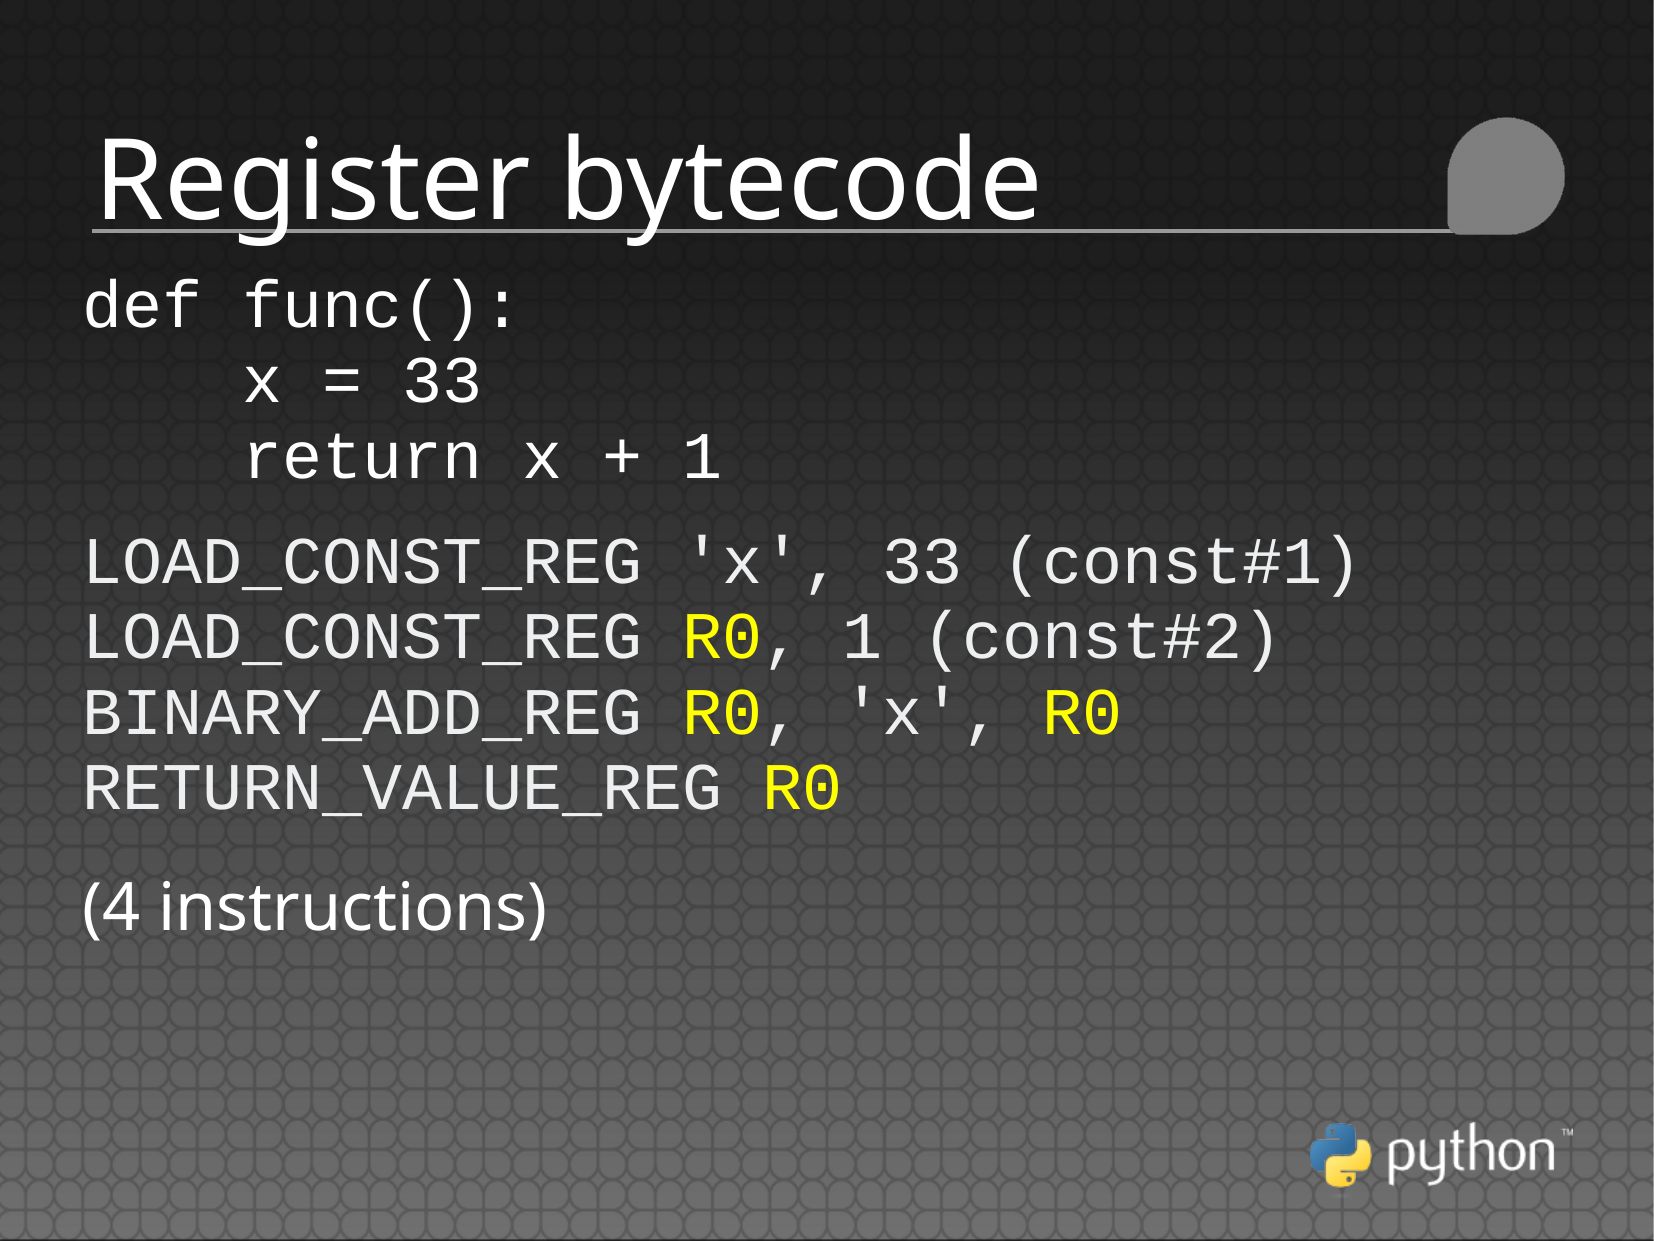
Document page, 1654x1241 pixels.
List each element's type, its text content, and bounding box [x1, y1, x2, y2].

picture [0, 0, 1654, 1241]
list def func(): x = 33 return x + 1 LOAD_CONST_REG 'x', 33 (const#1) LOAD_CONST_REG R0, 1 (const#2) BINARY_ADD_REG R0, 'x', R0 RETURN_VALUE_REG R0 (4 instructions) [82, 271, 1571, 1076]
title Register bytecode [94, 100, 1586, 251]
